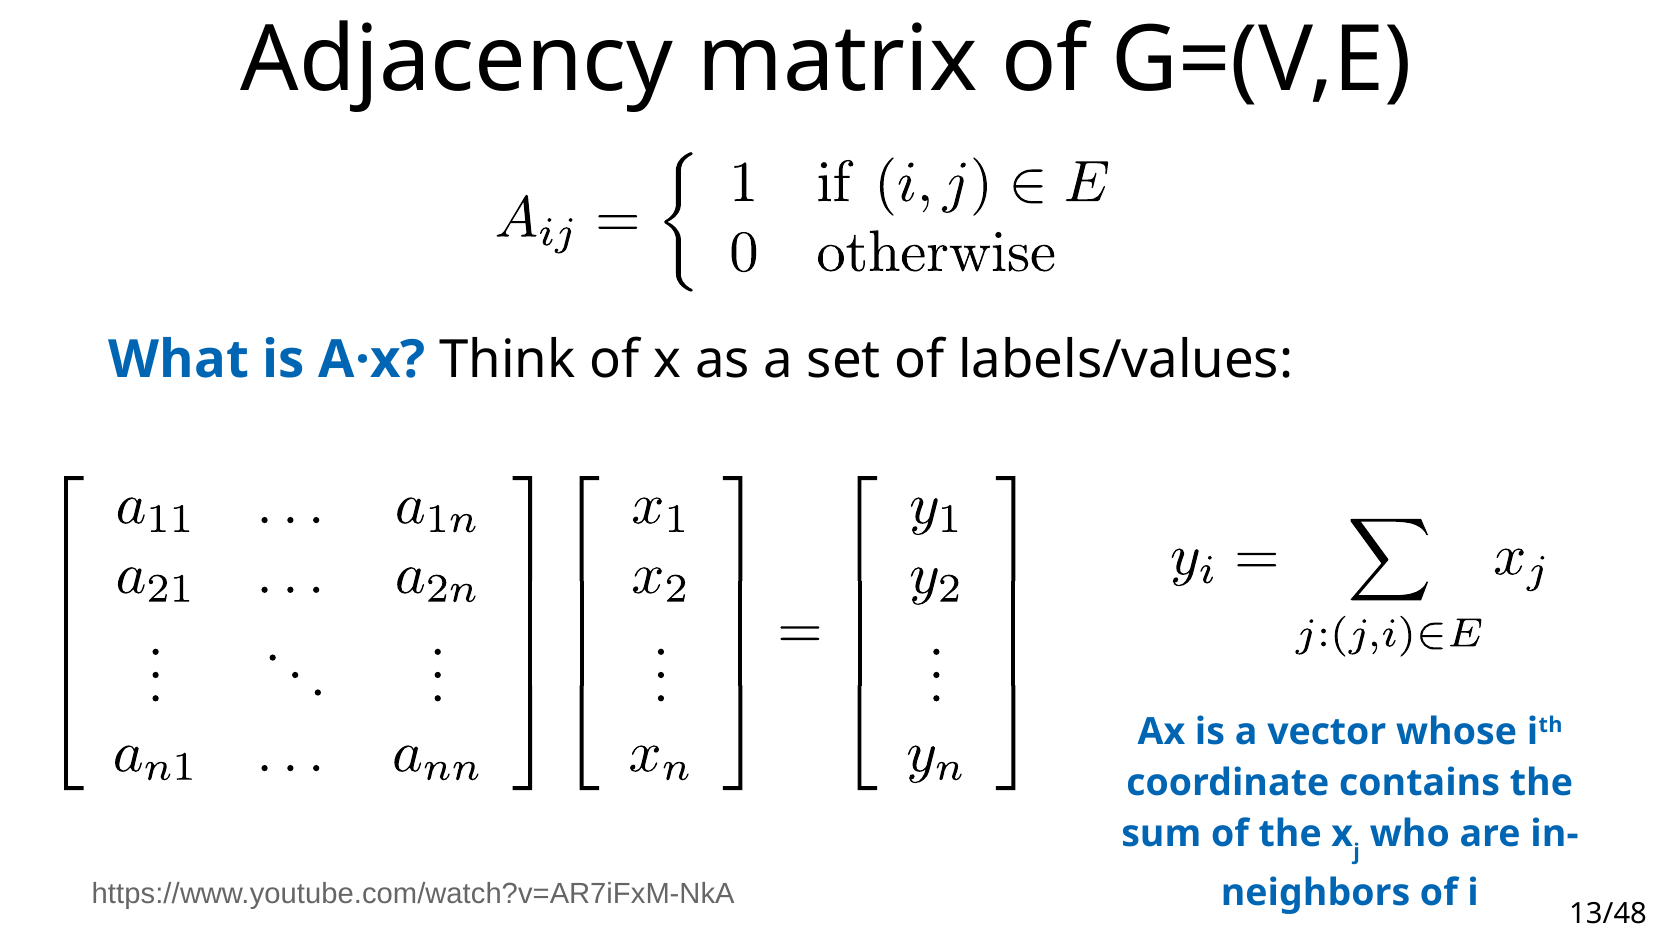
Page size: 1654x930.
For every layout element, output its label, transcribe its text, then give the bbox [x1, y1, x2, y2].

text_box [45, 476, 1035, 791]
text_box [1170, 513, 1549, 657]
text_box Ax is a vector whose ith coordinate contains the sum of the xj who are in-neighbors of i [1095, 697, 1606, 884]
title Adjacency matrix of G=(V,E) [82, 0, 1571, 120]
text_box [494, 152, 1111, 292]
list What is A·x? Think of x as a set of labels/values: [52, 320, 1541, 436]
text_box https://www.youtube.com/watch?v=AR7iFxM-NkA [76, 870, 931, 921]
